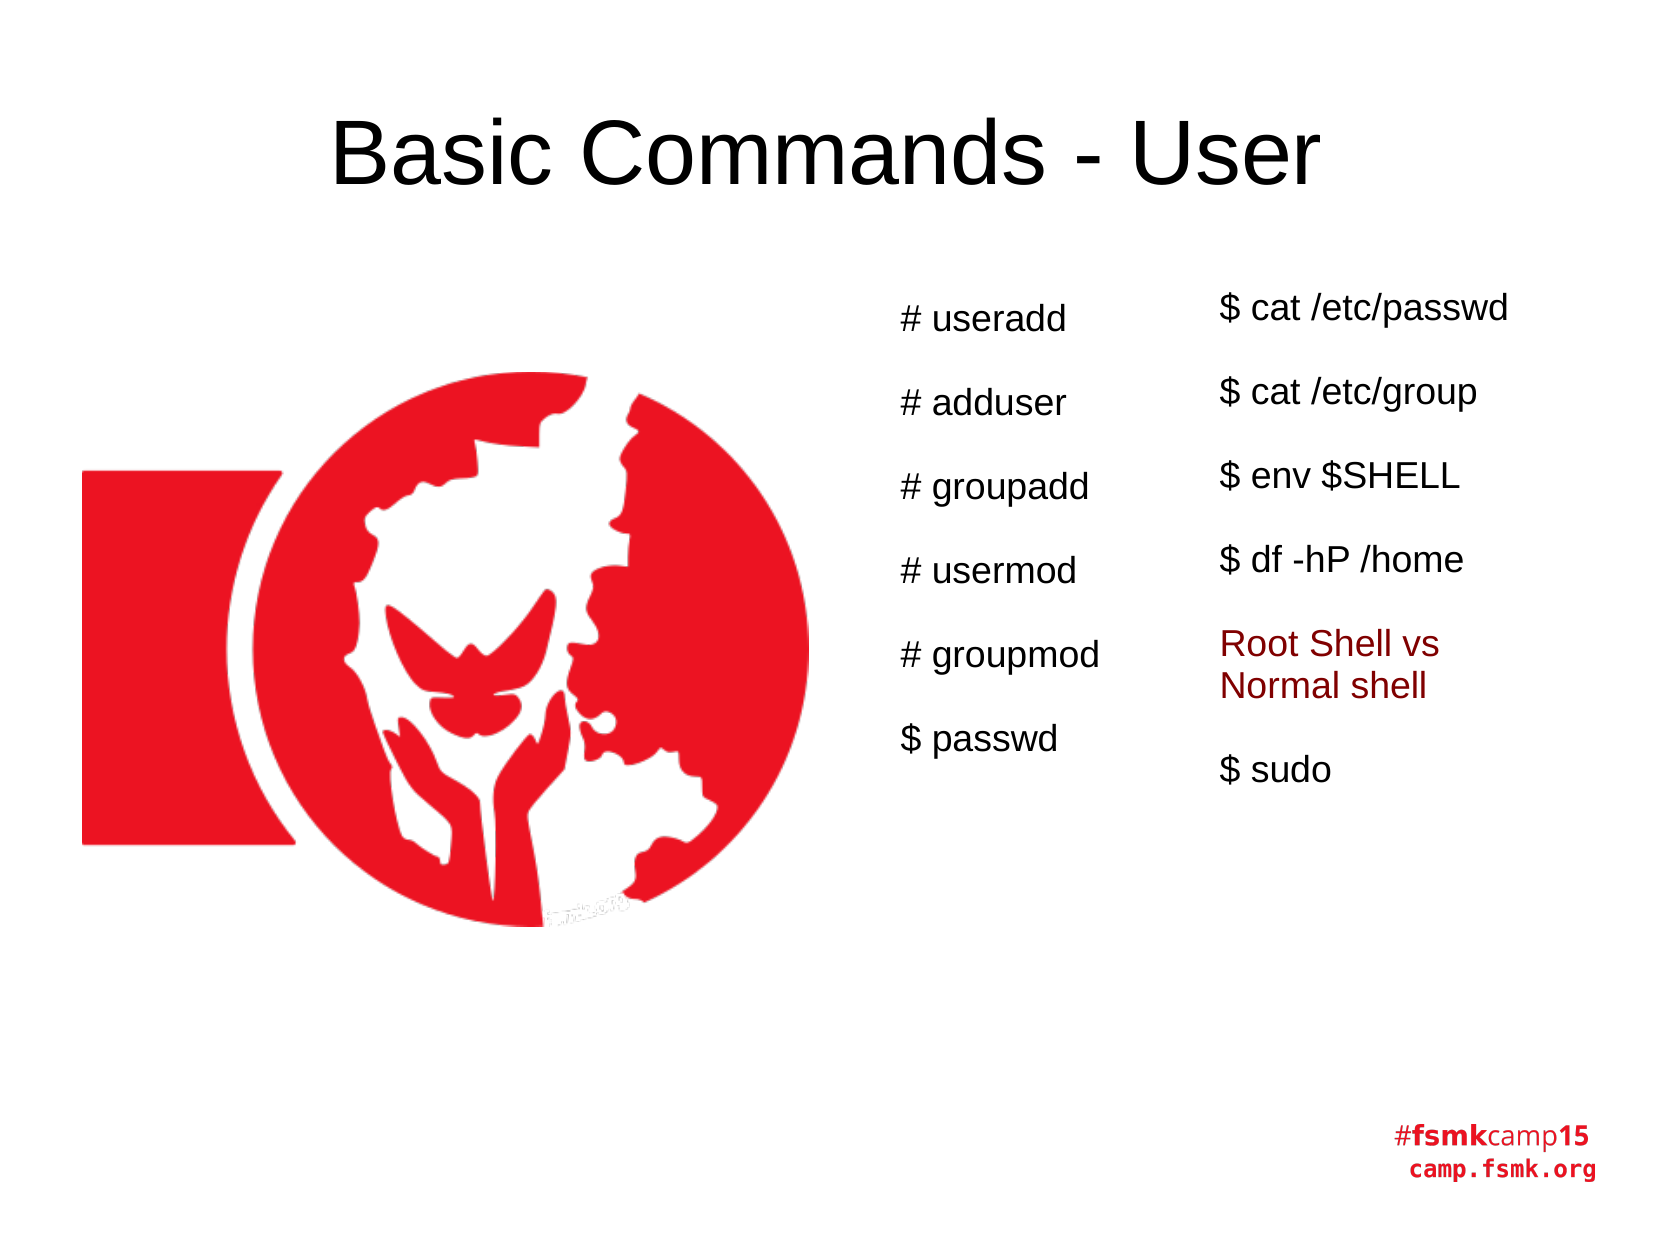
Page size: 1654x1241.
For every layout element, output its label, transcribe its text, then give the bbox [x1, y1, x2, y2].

list [845, 290, 1099, 1010]
picture [1394, 1124, 1595, 1182]
picture [82, 372, 809, 927]
title Basic Commands - User [82, 49, 1571, 257]
text_box # useradd # adduser # groupadd # usermod # groupmod $ passwd [885, 290, 1170, 762]
text_box $ cat /etc/passwd $ cat /etc/group $ env $SHELL $ df -hP /home Root Shell vs Normal shell $ sudo [1204, 279, 1536, 1125]
